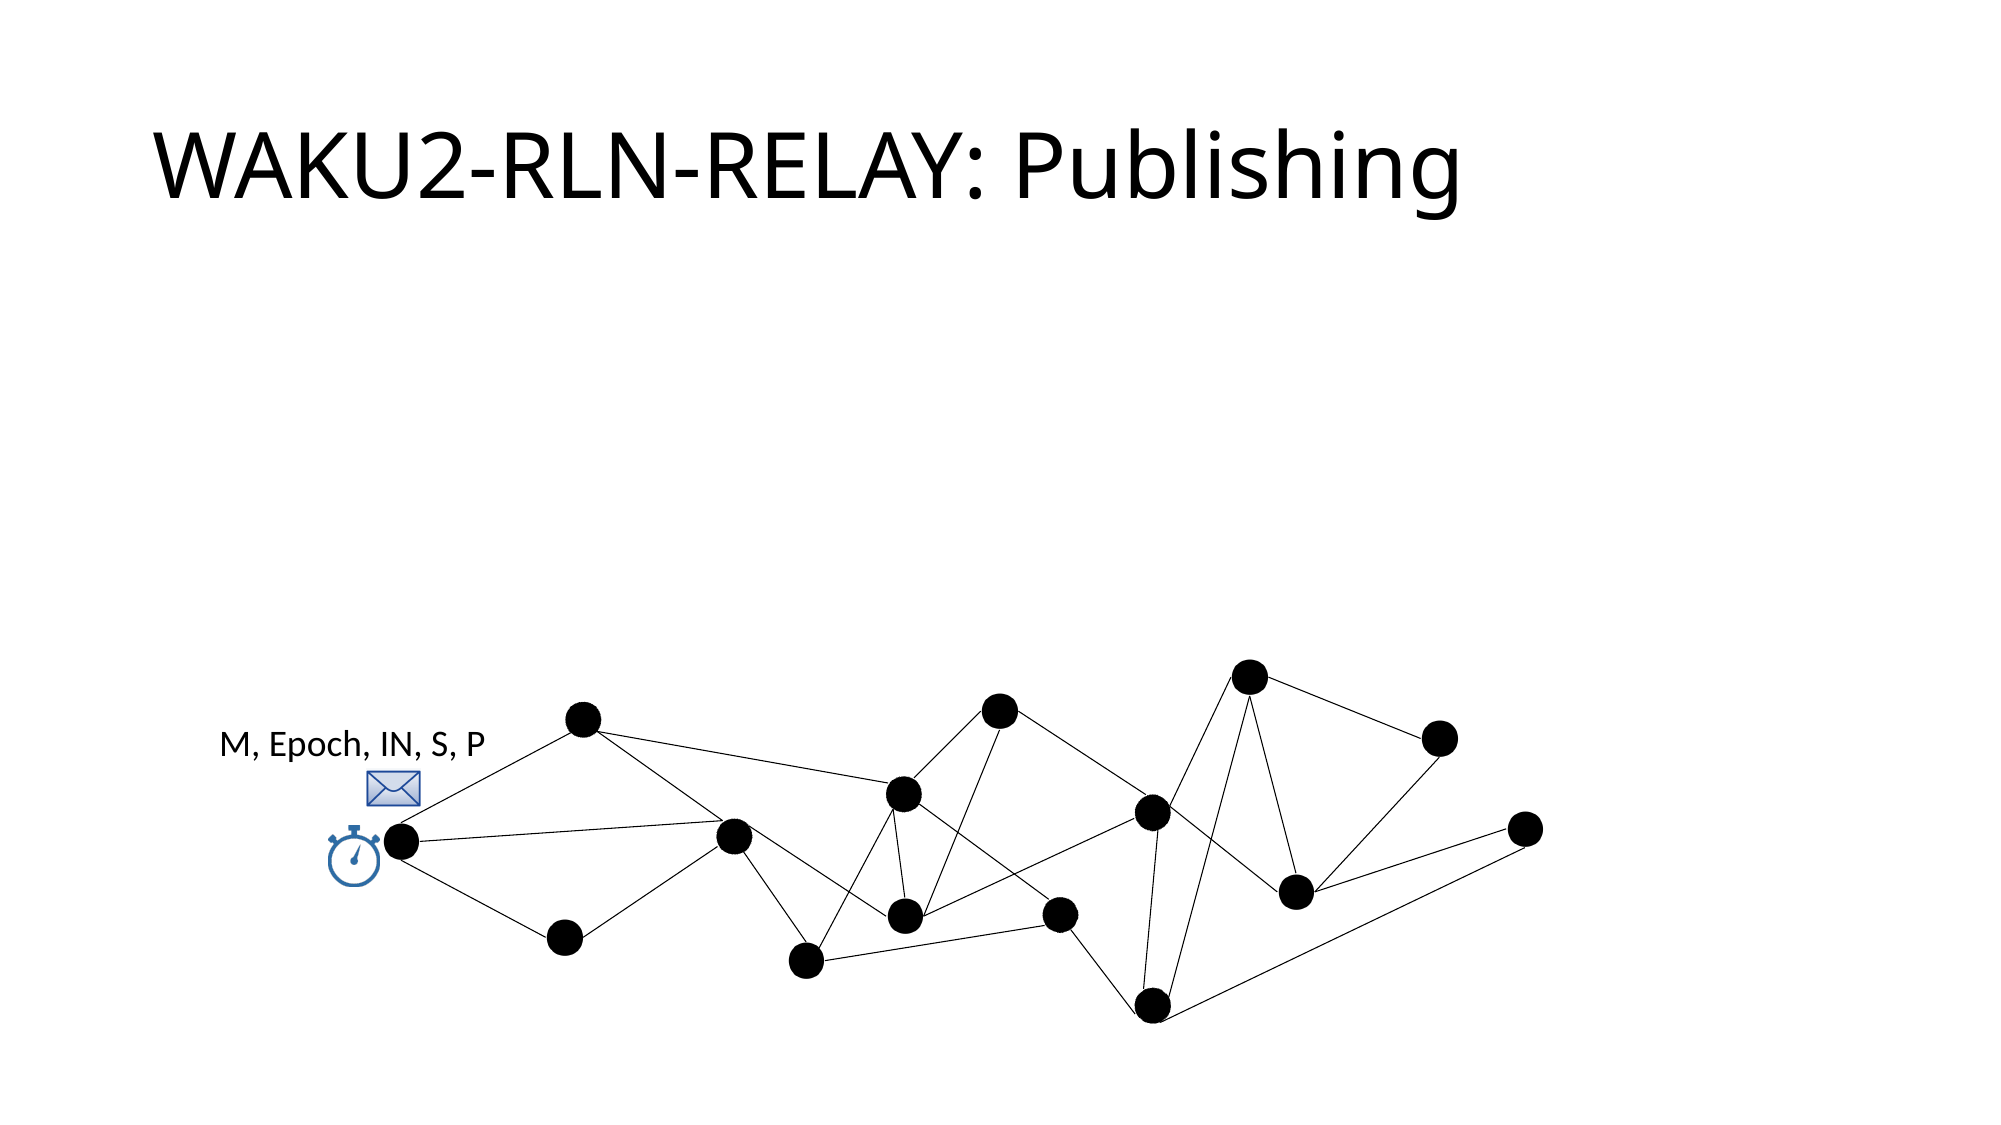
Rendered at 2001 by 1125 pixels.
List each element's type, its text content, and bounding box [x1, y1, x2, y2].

picture [1128, 788, 1176, 837]
picture [328, 825, 380, 887]
picture [877, 767, 930, 820]
picture [1033, 888, 1086, 941]
picture [980, 692, 1019, 730]
picture [707, 810, 760, 863]
picture [366, 771, 421, 807]
picture [1230, 658, 1269, 696]
picture [1506, 810, 1544, 848]
picture [1420, 719, 1459, 758]
picture [886, 897, 924, 935]
text_box M, Epoch, IN, S, P [204, 711, 501, 771]
picture [787, 941, 825, 980]
picture [382, 822, 420, 861]
title WAKU2-RLN-RELAY: Publishing [137, 59, 1863, 278]
picture [1126, 980, 1177, 1031]
picture [545, 918, 584, 957]
picture [556, 692, 610, 746]
picture [1277, 873, 1315, 911]
